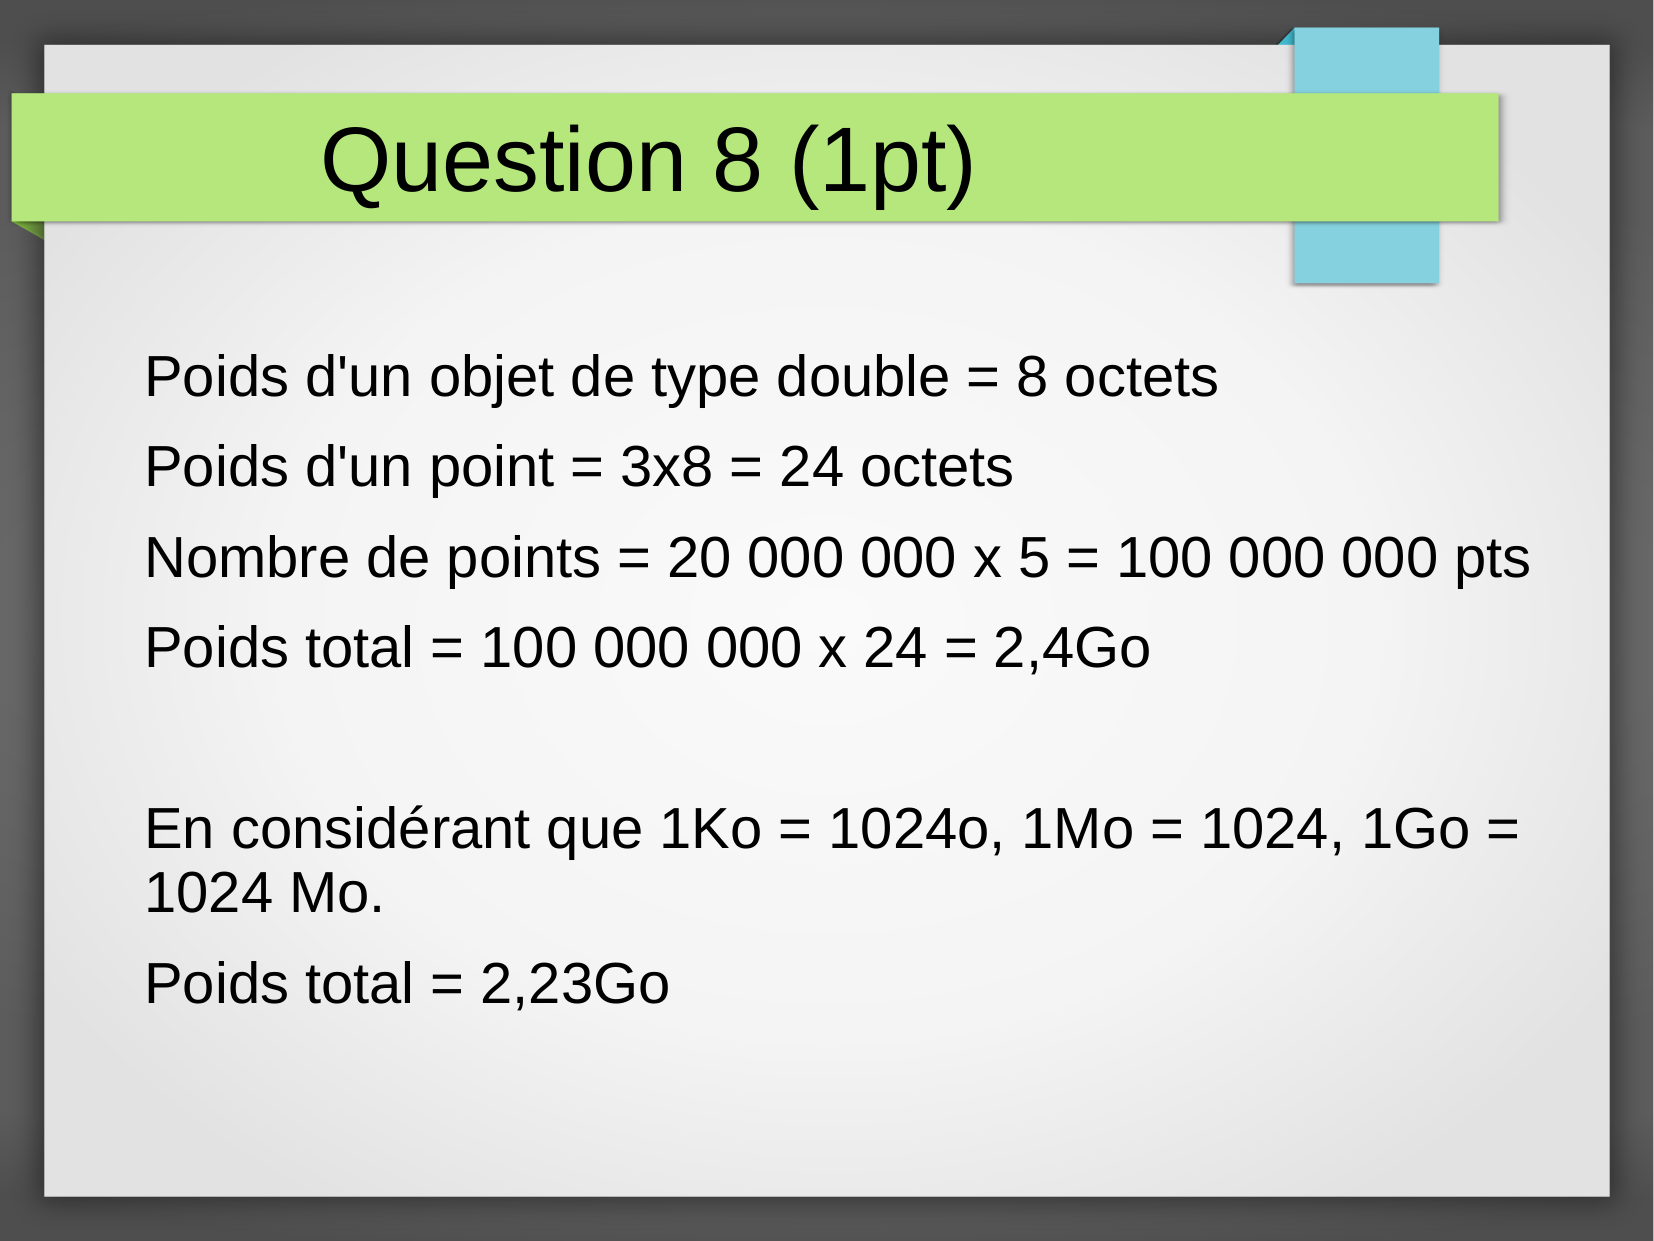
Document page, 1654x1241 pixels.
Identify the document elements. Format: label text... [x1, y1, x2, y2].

title Question 8 (1pt) [70, 106, 1229, 213]
picture [0, 0, 1654, 1241]
list Poids d'un objet de type double = 8 octets Poids d'un point = 3x8 = 24 octets Nombre de points = 20 000 000 x 5 = 100 000 000 pts Poids total = 100 000 000 x 24 = 2,4Go En considérant que 1Ko = 1024o, 1Mo = 1024, 1Go = 1024 Mo. Poids total = 2,23Go [82, 343, 1538, 1063]
